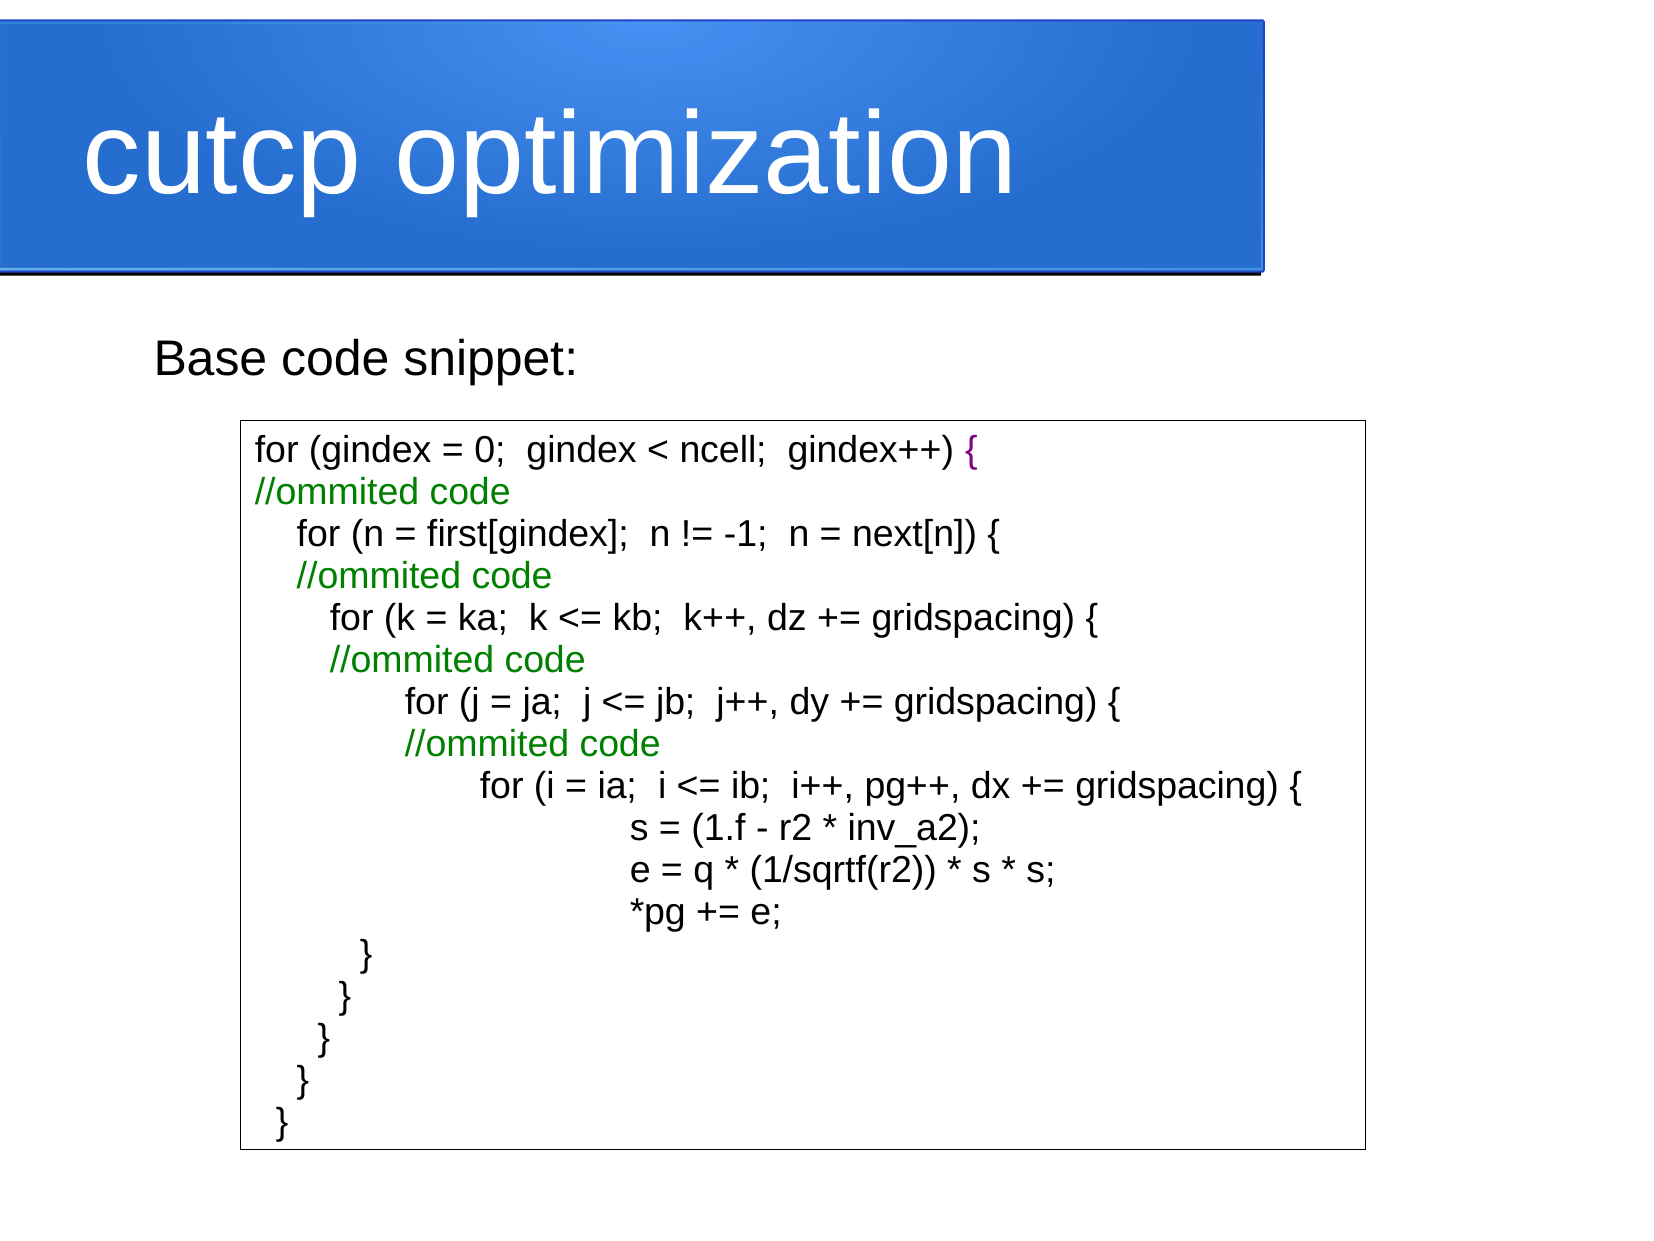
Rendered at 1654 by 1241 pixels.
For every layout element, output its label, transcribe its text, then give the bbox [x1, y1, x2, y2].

text_box for (gindex = 0; gindex < ncell; gindex++) { //ommited code for (n = first[gindex]; n != -1; n = next[n]) { //ommited code for (k = ka; k <= kb; k++, dz += gridspacing) { //ommited code for (j = ja; j <= jb; j++, dy += gridspacing) { //ommited code for (i = ia; i <= ib; i++, pg++, dx += gridspacing) { s = (1.f - r2 * inv_a2); e = q * (1/sqrtf(r2)) * s * s; *pg += e; } } } } } [240, 420, 1366, 1150]
title cutcp optimization [82, 49, 1250, 257]
list Base code snippet: [82, 330, 1538, 1050]
